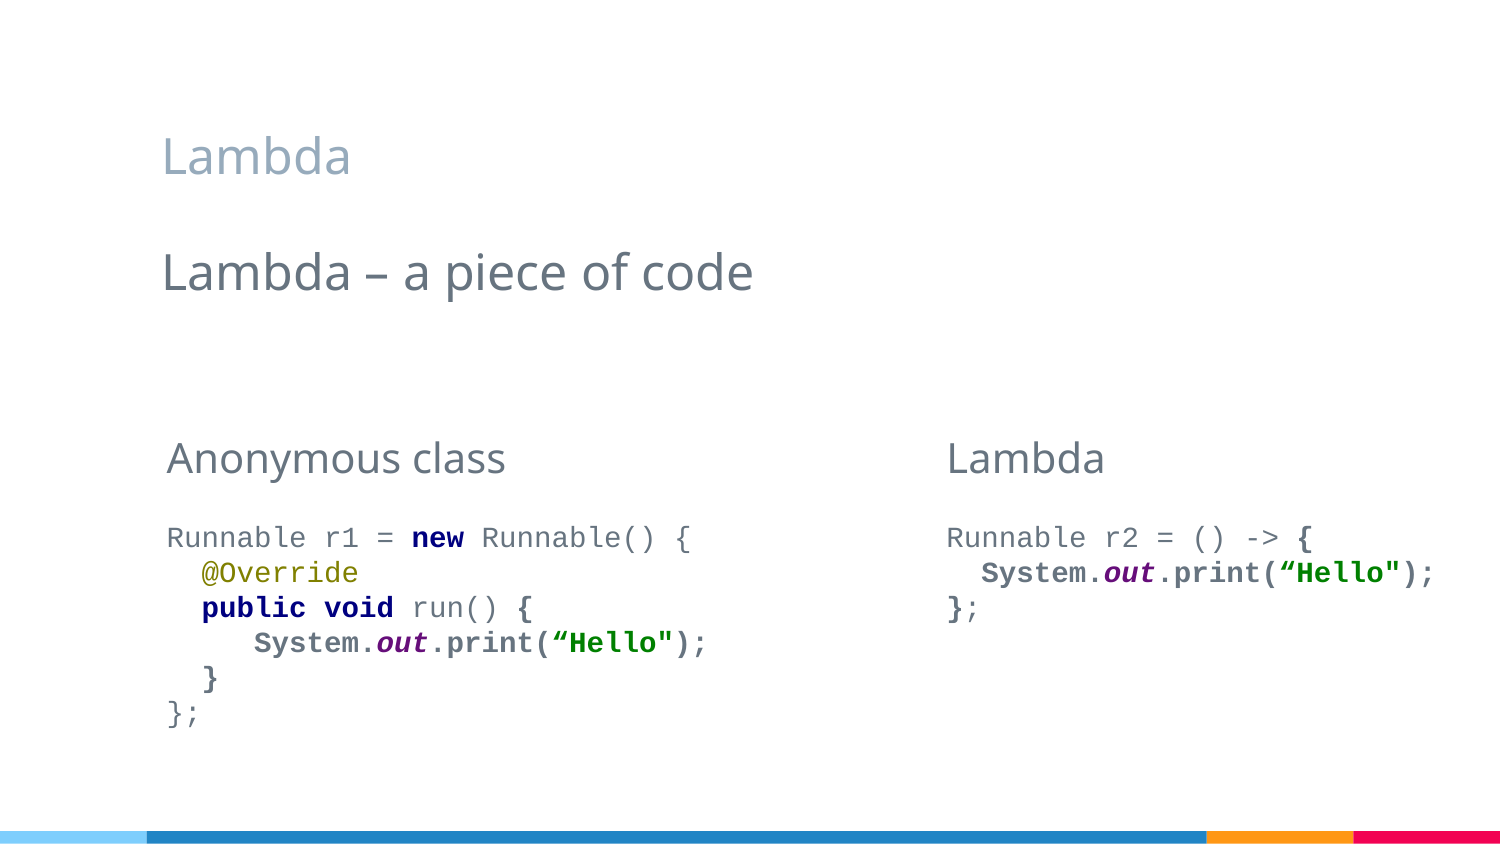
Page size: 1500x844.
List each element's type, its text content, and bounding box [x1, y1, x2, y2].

text_box Anonymous class Runnable r1 = new Runnable() { @Override public void run() { System.out.print(“Hello"); } }; [146, 411, 734, 787]
text_box Lambda Runnable r2 = () -> { System.out.print(“Hello"); }; [926, 411, 1476, 787]
title Lambda [146, 58, 1207, 200]
list Lambda – a piece of code [146, 225, 1207, 809]
